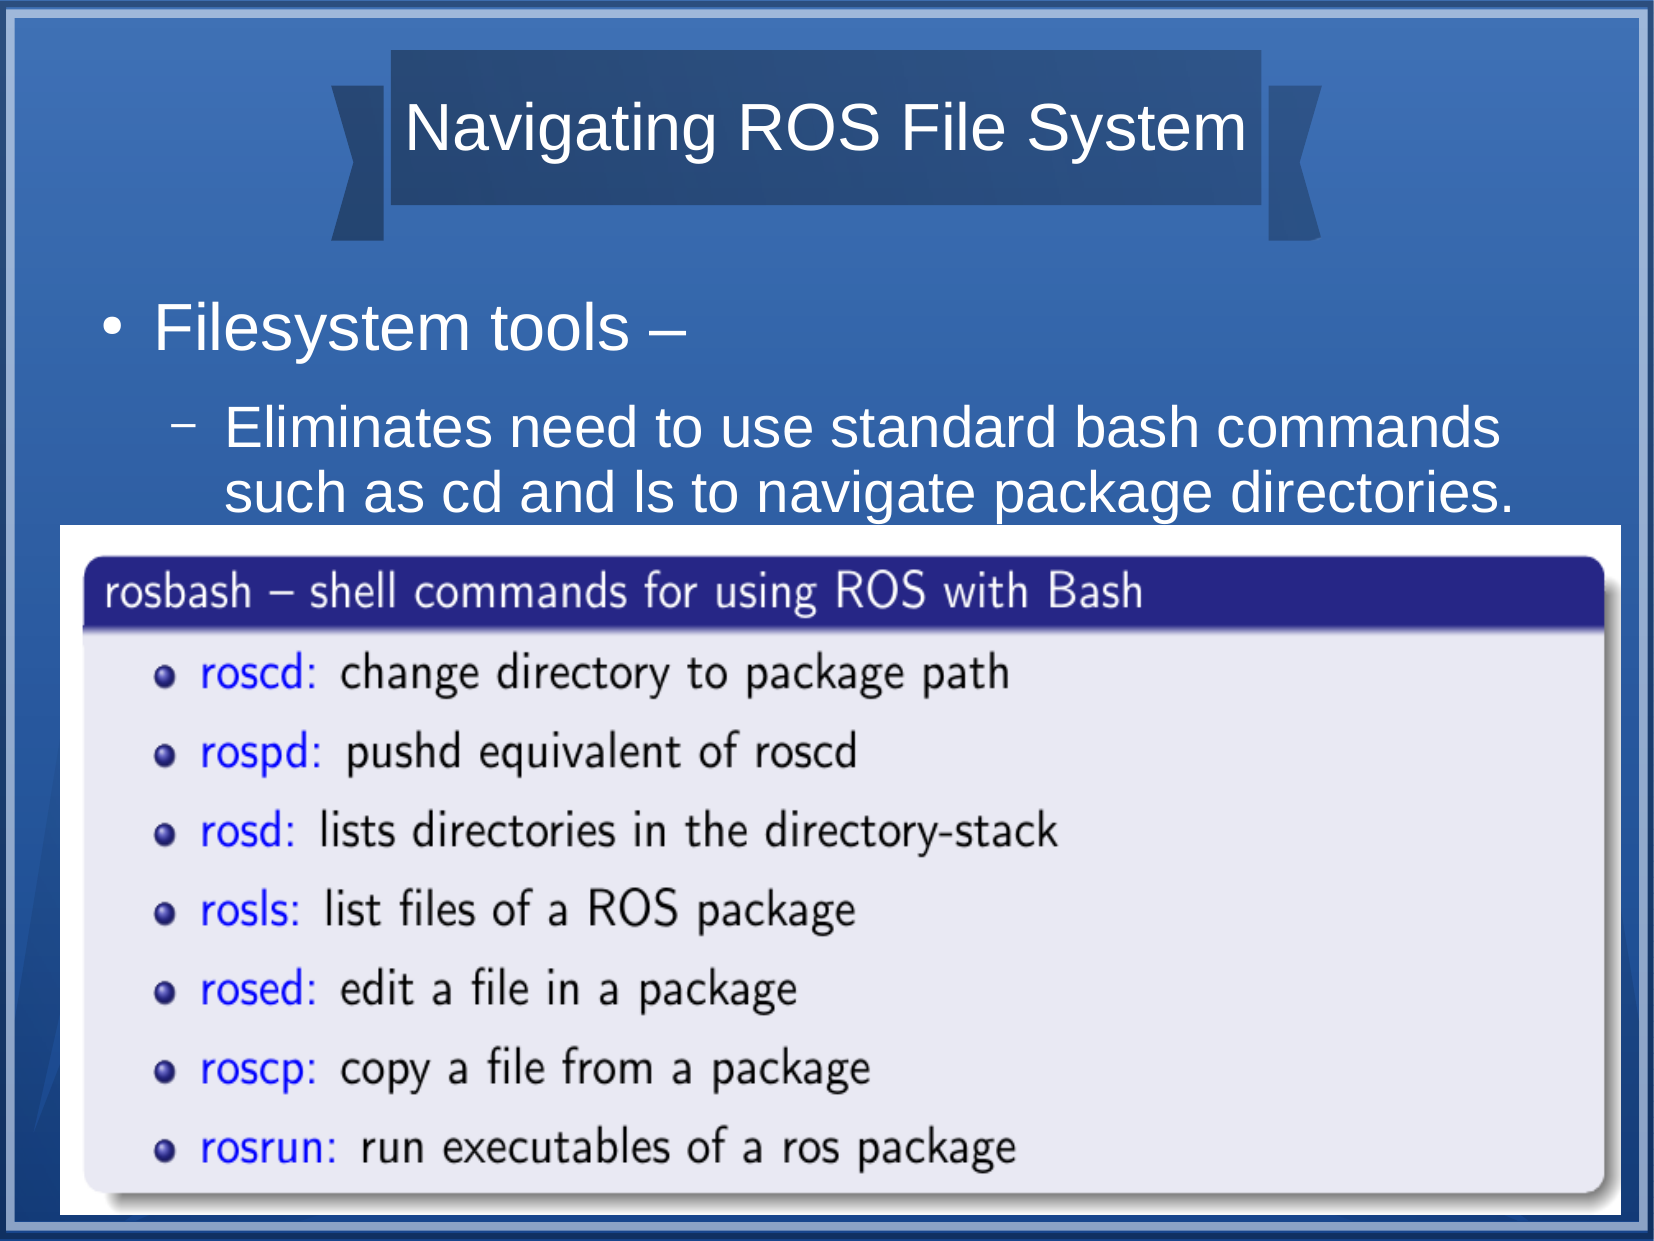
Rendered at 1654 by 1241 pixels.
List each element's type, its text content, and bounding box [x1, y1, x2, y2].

picture [60, 525, 1621, 1216]
title Navigating ROS File System [389, 49, 1264, 205]
list Filesystem tools – Eliminates need to use standard bash commands such as cd and ls to navigate package directories. [82, 290, 1538, 525]
